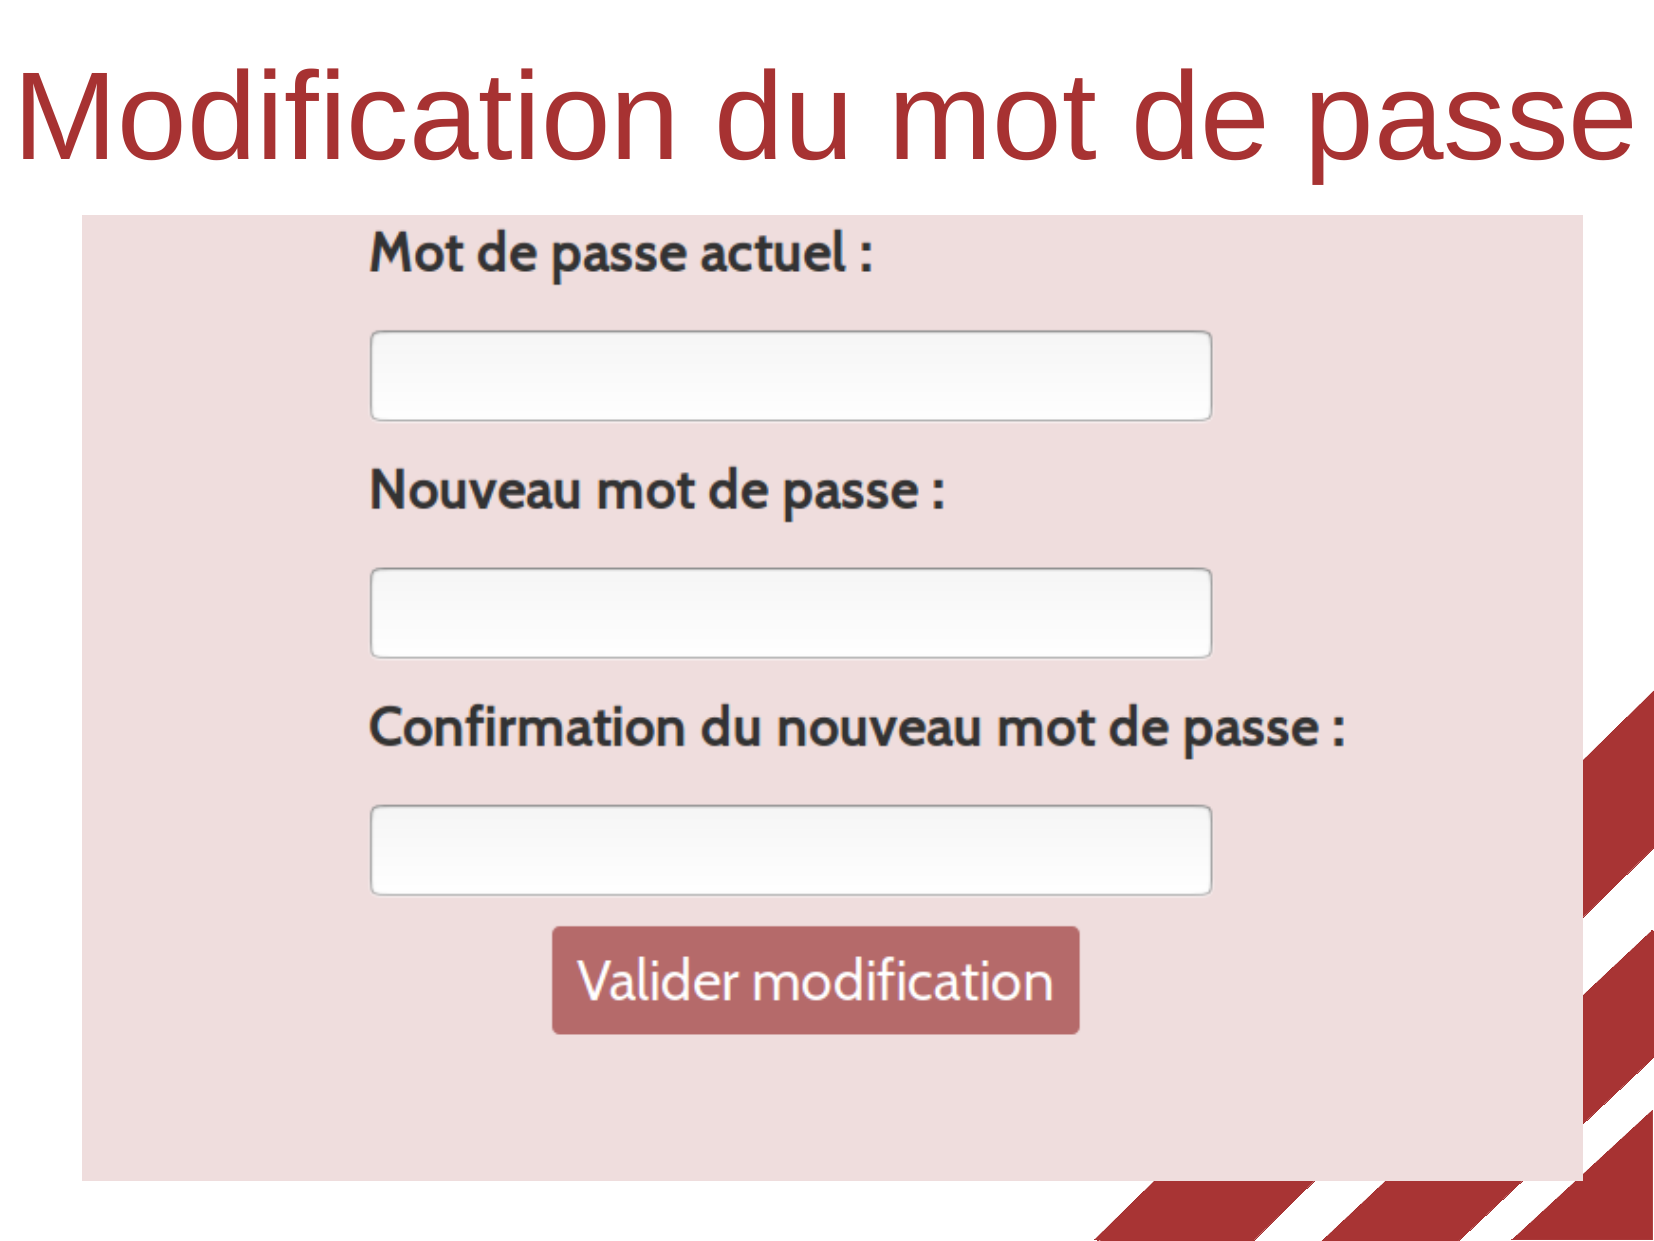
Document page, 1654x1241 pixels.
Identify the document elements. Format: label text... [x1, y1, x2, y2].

title Modification du mot de passe [0, 0, 1654, 257]
text_box [1583, 690, 1654, 918]
text_box [1583, 930, 1654, 1124]
text_box [1094, 1181, 1315, 1241]
text_box [1321, 1181, 1523, 1241]
text_box [1511, 1110, 1653, 1240]
picture [82, 215, 1583, 1181]
